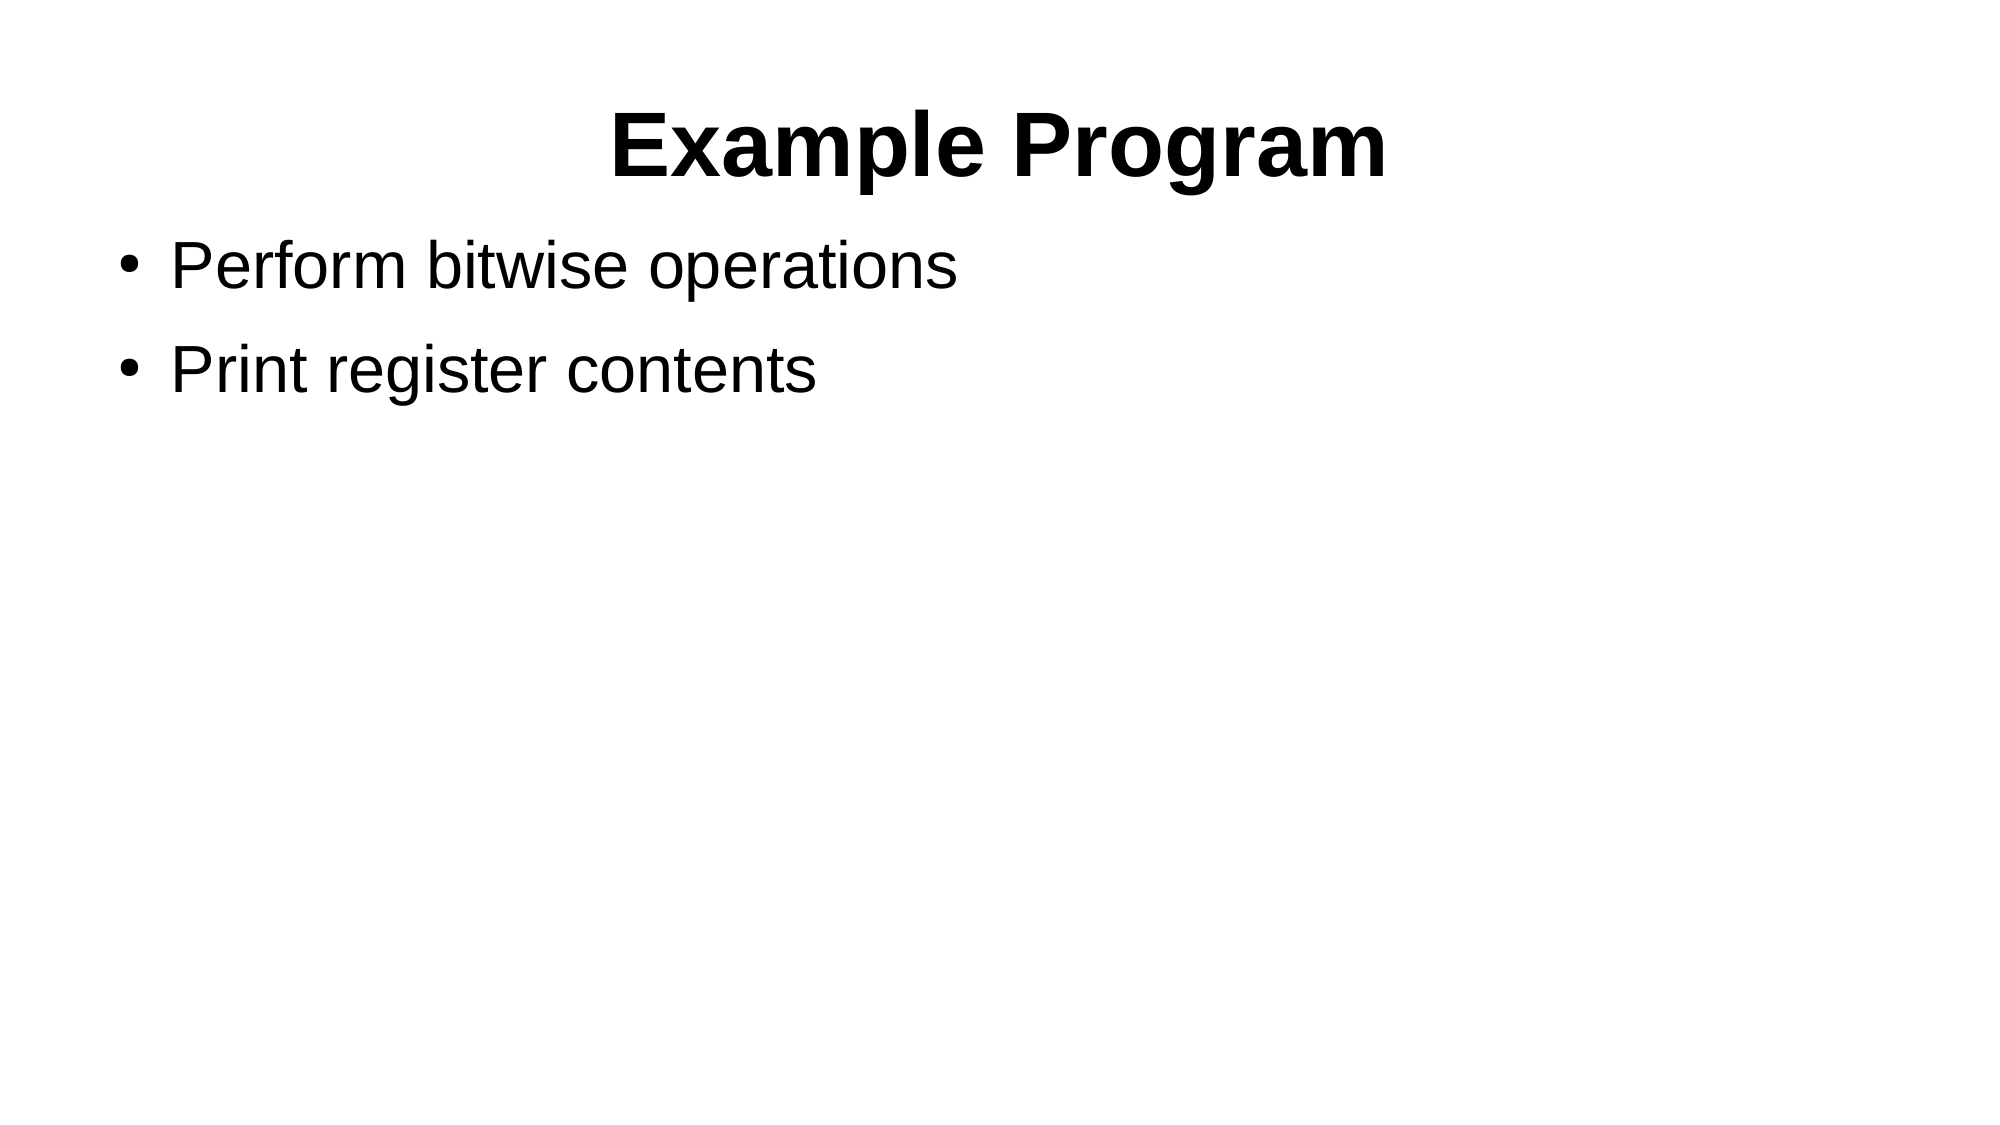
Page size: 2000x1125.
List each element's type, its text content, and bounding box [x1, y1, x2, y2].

list Perform bitwise operations Print register contents [99, 227, 1900, 1075]
title Example Program [137, 36, 1862, 227]
